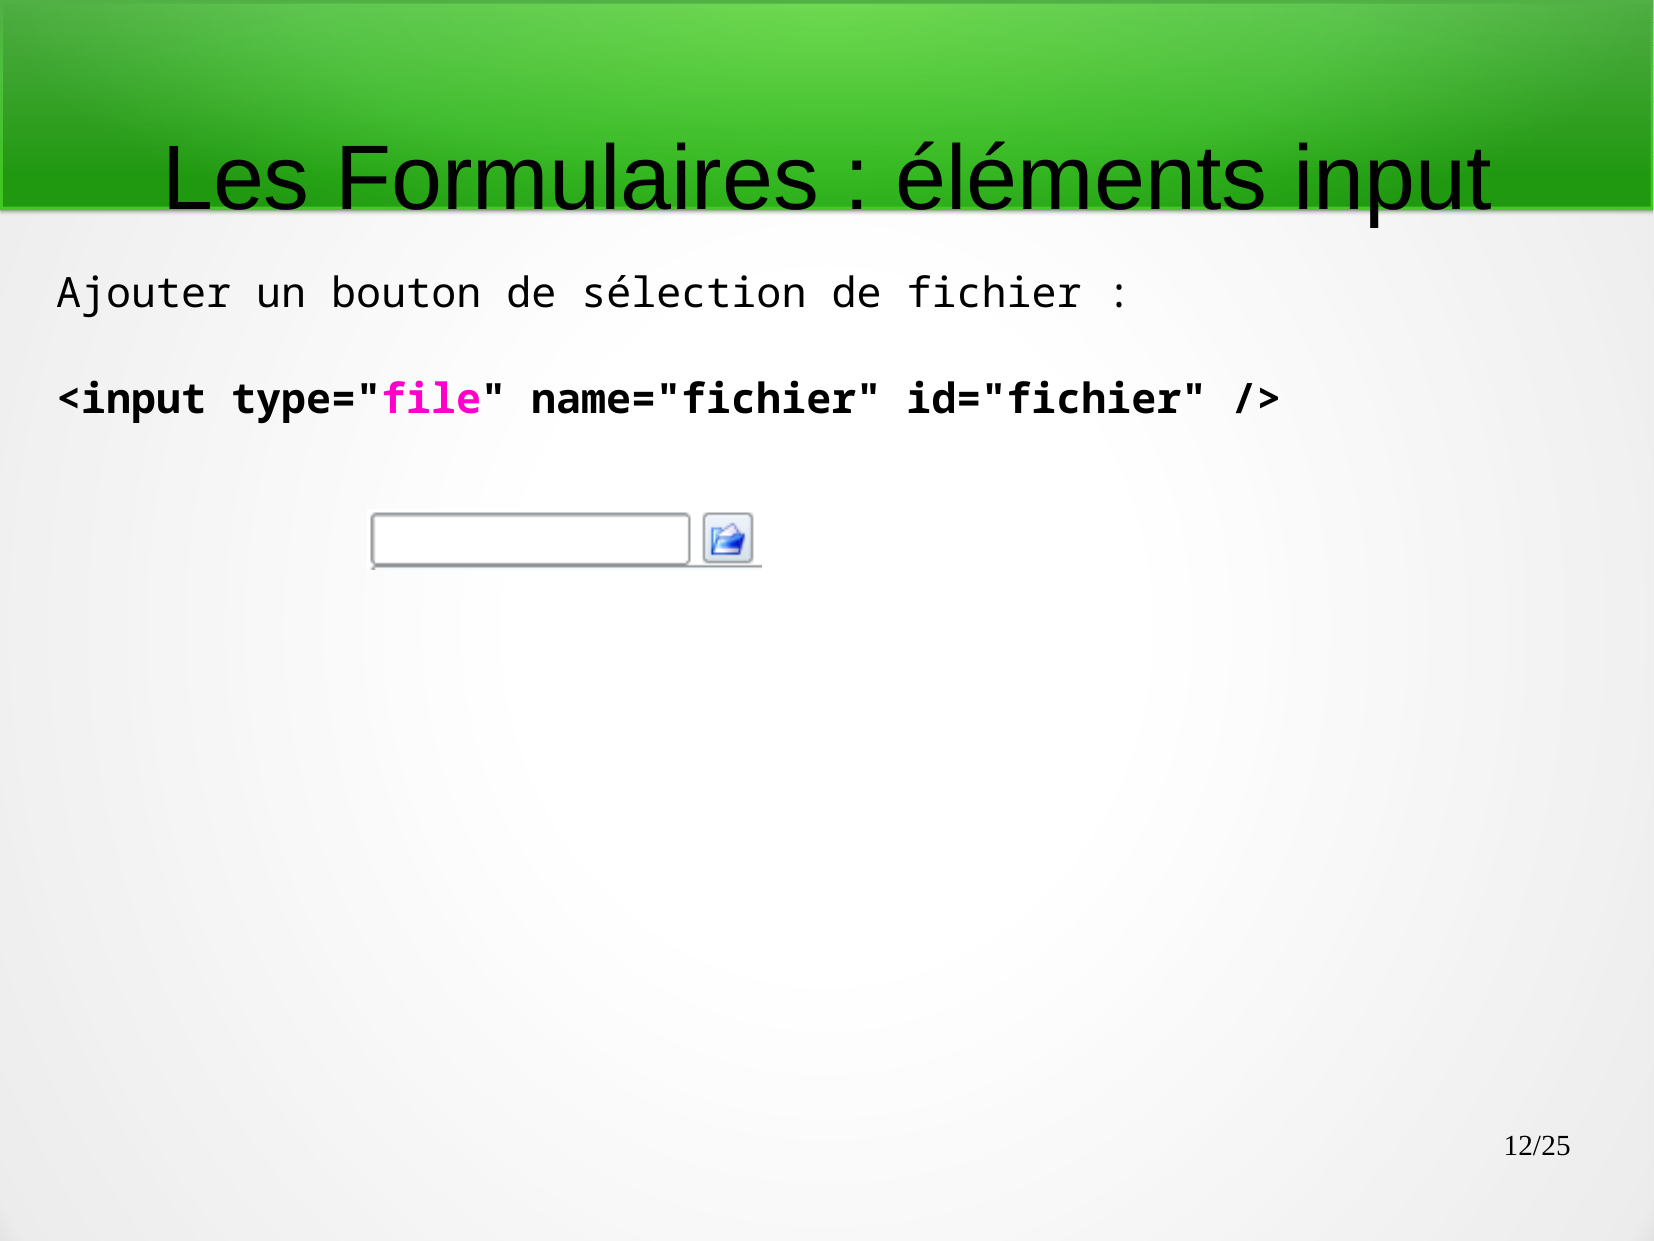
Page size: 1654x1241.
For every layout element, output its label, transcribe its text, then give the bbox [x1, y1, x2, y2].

text_box Ajouter un bouton de sélection de fichier : <input type="file" name="fichier" id="fichier" /> [55, 265, 1624, 1188]
picture [367, 509, 762, 570]
title Les Formulaires : éléments input [121, 77, 1534, 265]
